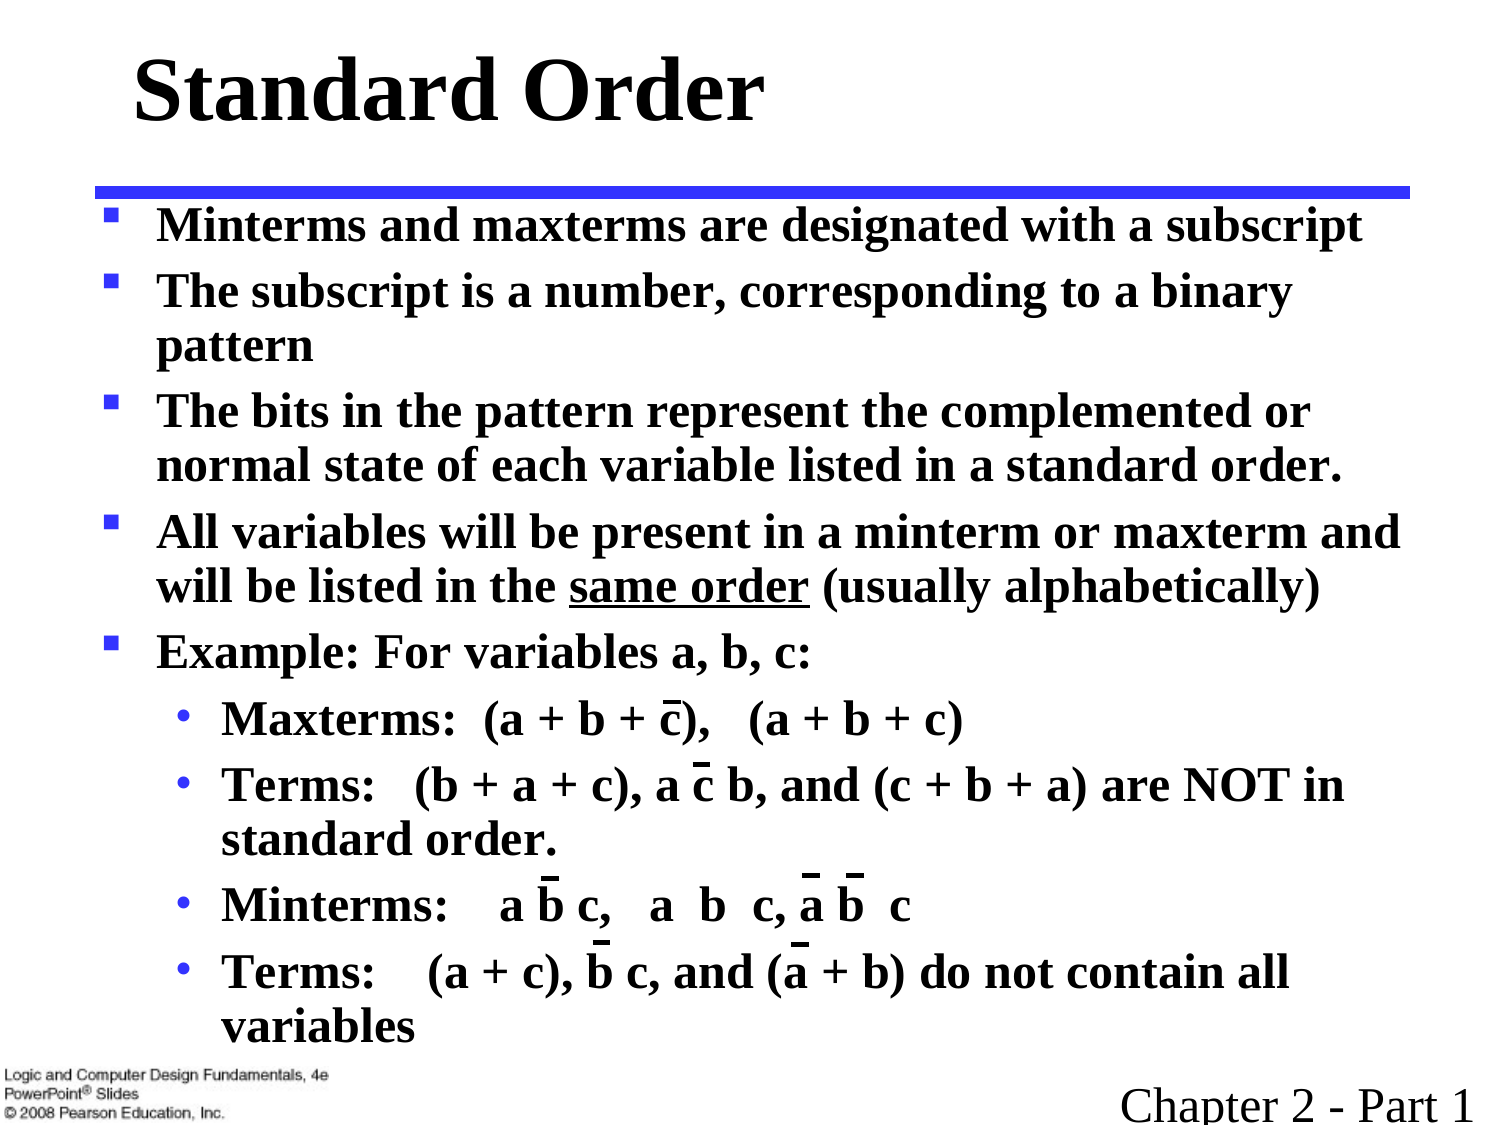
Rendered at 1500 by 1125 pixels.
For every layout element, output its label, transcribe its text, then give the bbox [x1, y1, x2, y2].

list Minterms and maxterms are designated with a subscript The subscript is a number, corresponding to a binary pattern The bits in the pattern represent the complemented or normal state of each variable listed in a standard order. All variables will be present in a minterm or maxterm and will be listed in the same order (usually alphabetically) Example: For variables a, b, c: Maxterms: (a + b + c), (a + b + c) Terms: (b + a + c), a c b, and (c + b + a) are NOT in standard order. Minterms: a b c, a b c, a b c Terms: (a + c), b c, and (a + b) do not contain all variables [85, 190, 1466, 1067]
picture [4, 1066, 329, 1123]
title Standard Order [117, 0, 1393, 168]
